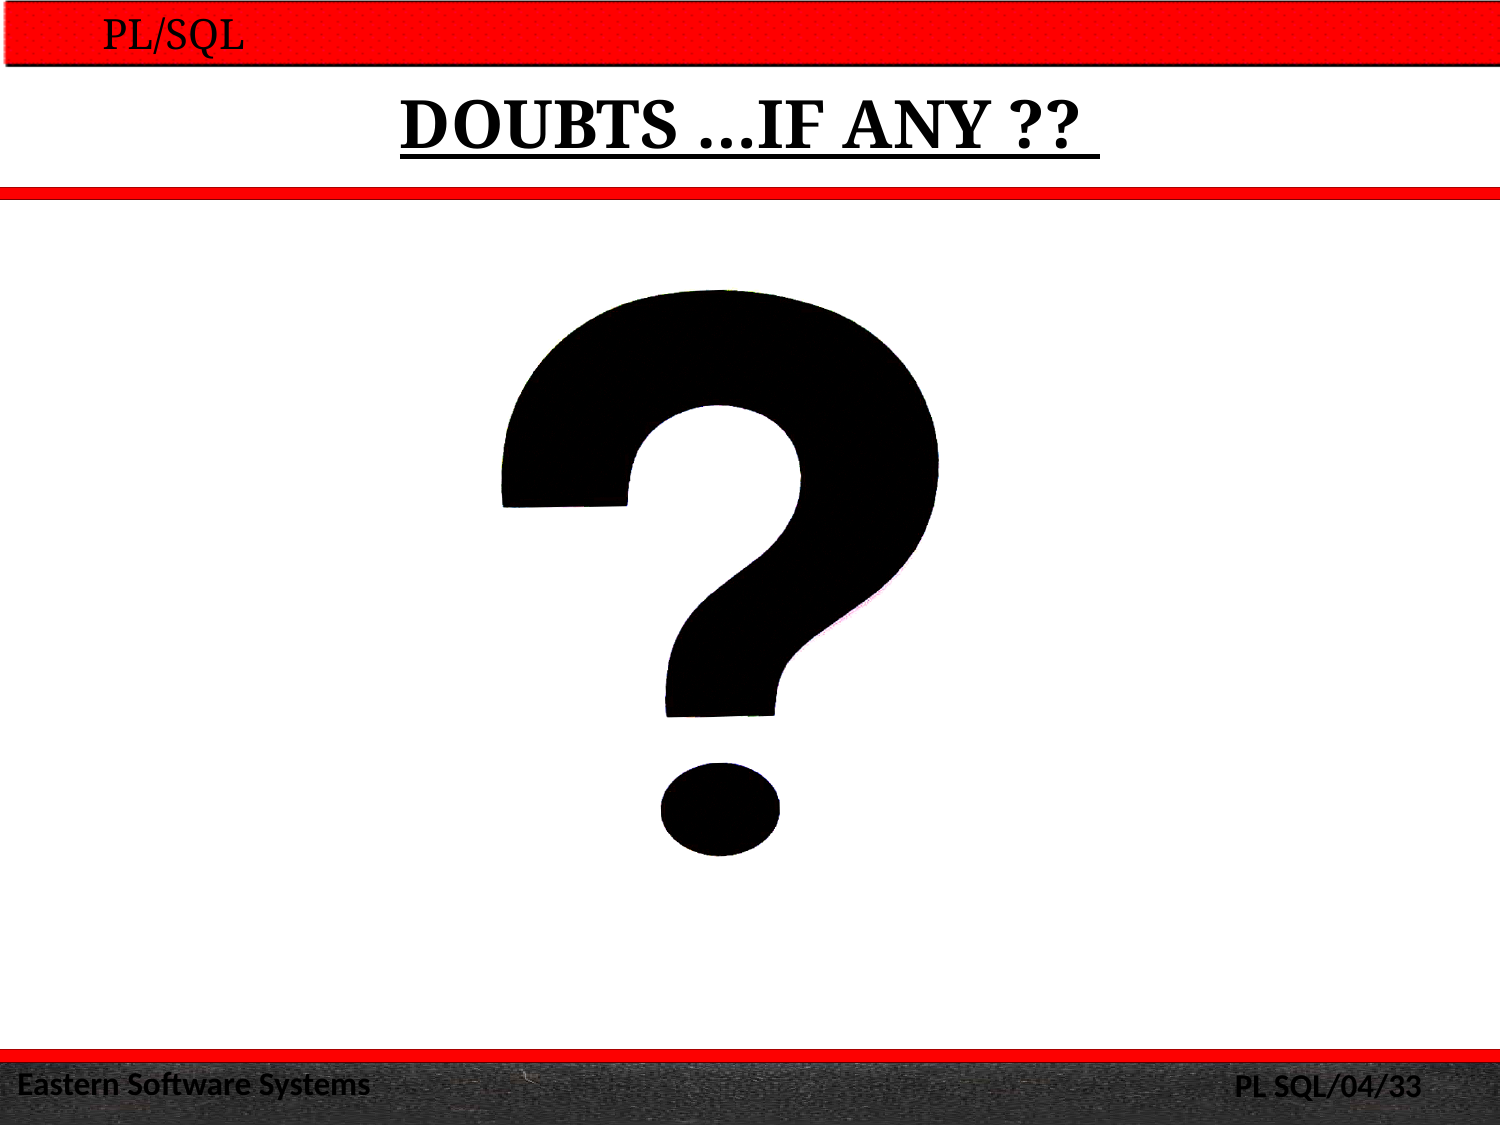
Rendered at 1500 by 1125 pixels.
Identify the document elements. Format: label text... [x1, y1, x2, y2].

picture [0, 1049, 1500, 1125]
text_box PL SQL/04/33 [379, 1056, 1500, 1125]
text_box DOUBTS …IF ANY ?? [0, 74, 1500, 170]
picture [480, 268, 961, 875]
picture [0, 187, 1500, 200]
text_box PL/SQL [87, 0, 288, 65]
text_box Eastern Software Systems [2, 1054, 394, 1110]
picture [0, 0, 1500, 69]
